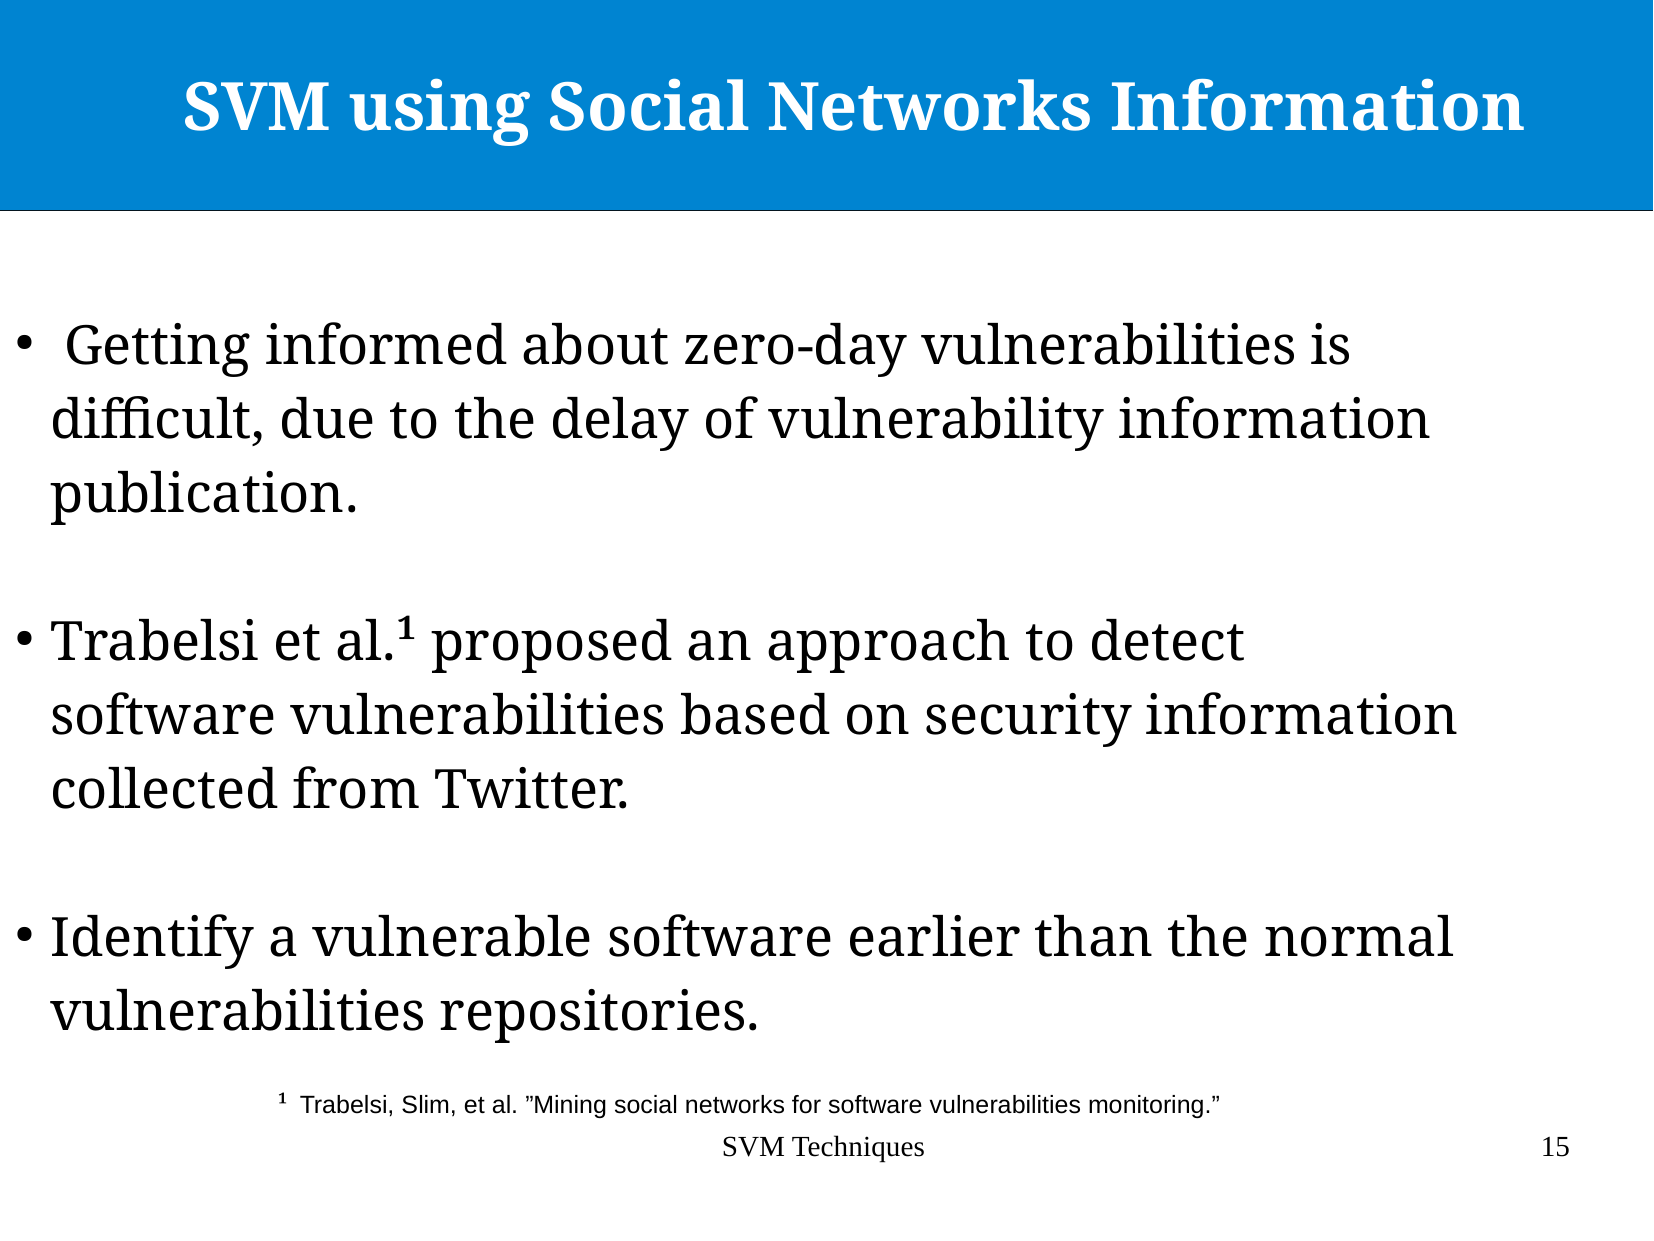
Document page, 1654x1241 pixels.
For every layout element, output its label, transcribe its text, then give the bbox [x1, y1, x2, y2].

title SVM using Social Networks Information [0, 0, 1653, 211]
text_box Getting informed about zero-day vulnerabilities is difficult, due to the delay of vulnerability information publication. Trabelsi et al.¹ proposed an approach to detect software vulnerabilities based on security information collected from Twitter. Identify a vulnerable software earlier than the normal vulnerabilities repositories. [0, 225, 1636, 1111]
text_box ¹ Trabelsi, Slim, et al. ”Mining social networks for software vulnerabilities monitoring.” [0, 1056, 1501, 1126]
